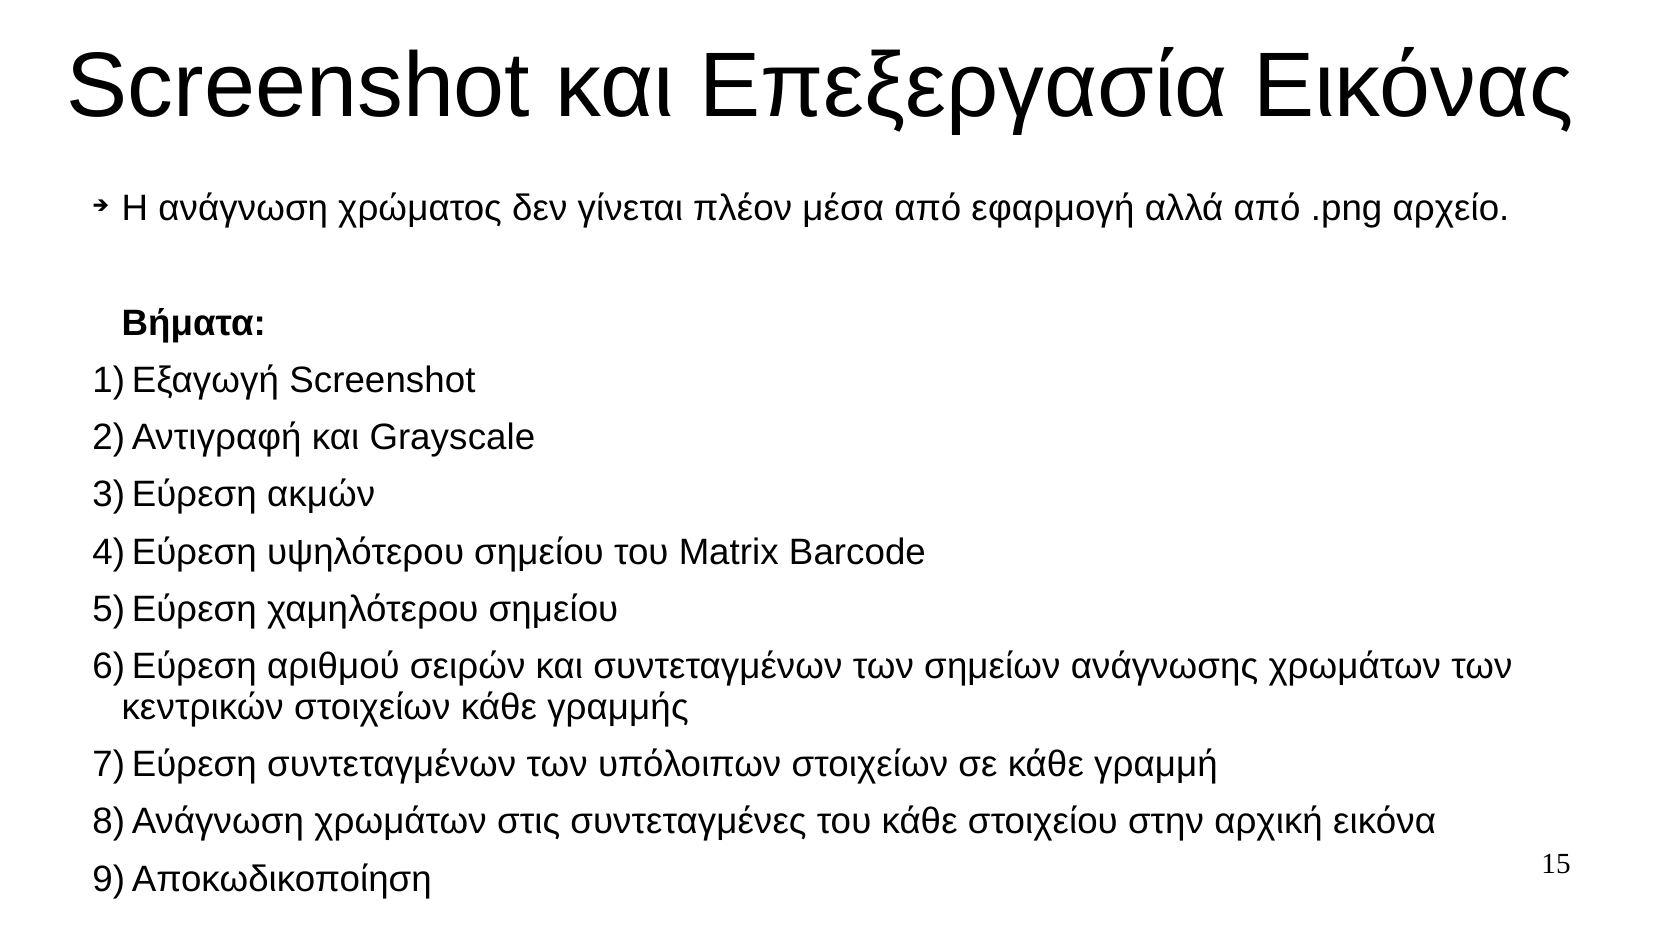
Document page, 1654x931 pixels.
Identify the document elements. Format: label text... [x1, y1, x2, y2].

list Η ανάγνωση χρώματος δεν γίνεται πλέον μέσα από εφαρμογή αλλά από .png αρχείο. Βήματα: Εξαγωγή Screenshot Αντιγραφή και Grayscale Εύρεση ακμών Εύρεση υψηλότερου σημείου του Matrix Barcode Εύρεση χαμηλότερου σημείου Εύρεση αριθμού σειρών και συντεταγμένων των σημείων ανάγνωσης χρωμάτων των κεντρικών στοιχείων κάθε γραμμής Εύρεση συντεταγμένων των υπόλοιπων στοιχείων σε κάθε γραμμή Ανάγνωση χρωμάτων στις συντεταγμένες του κάθε στοιχείου στην αρχική εικόνα Αποκωδικοποίηση [82, 187, 1613, 901]
title Screenshot και Επεξεργασία Εικόνας [0, 0, 1654, 188]
